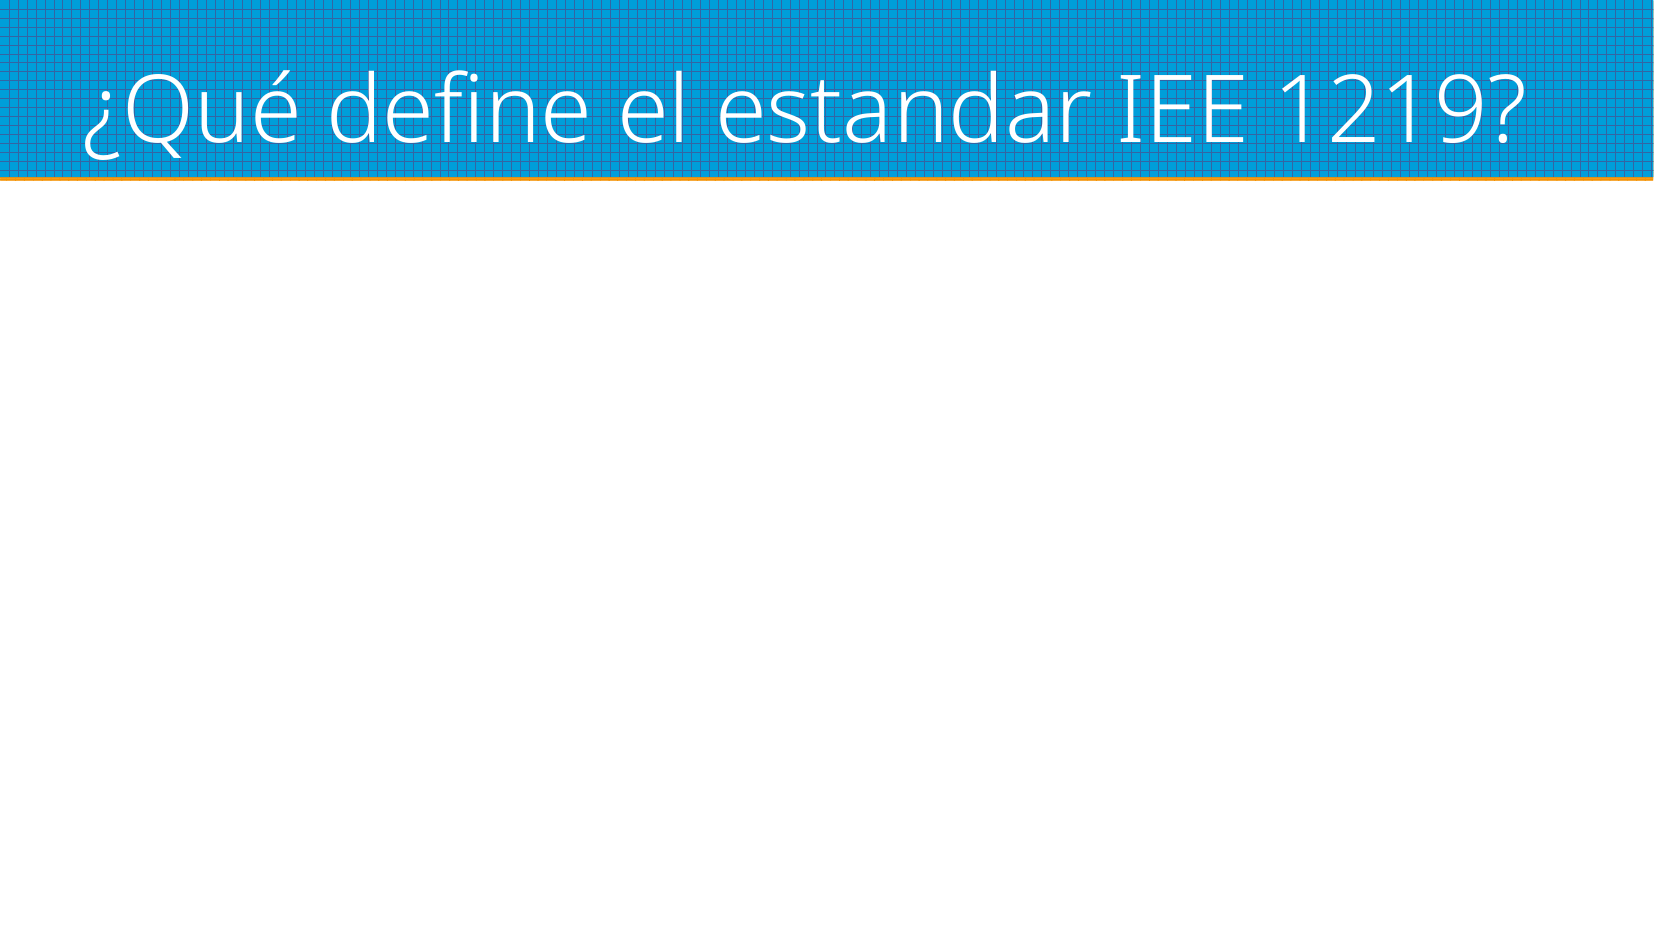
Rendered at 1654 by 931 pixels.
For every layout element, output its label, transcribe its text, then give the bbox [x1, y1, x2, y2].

title ¿Qué define el estandar IEE 1219? [82, 14, 1571, 171]
